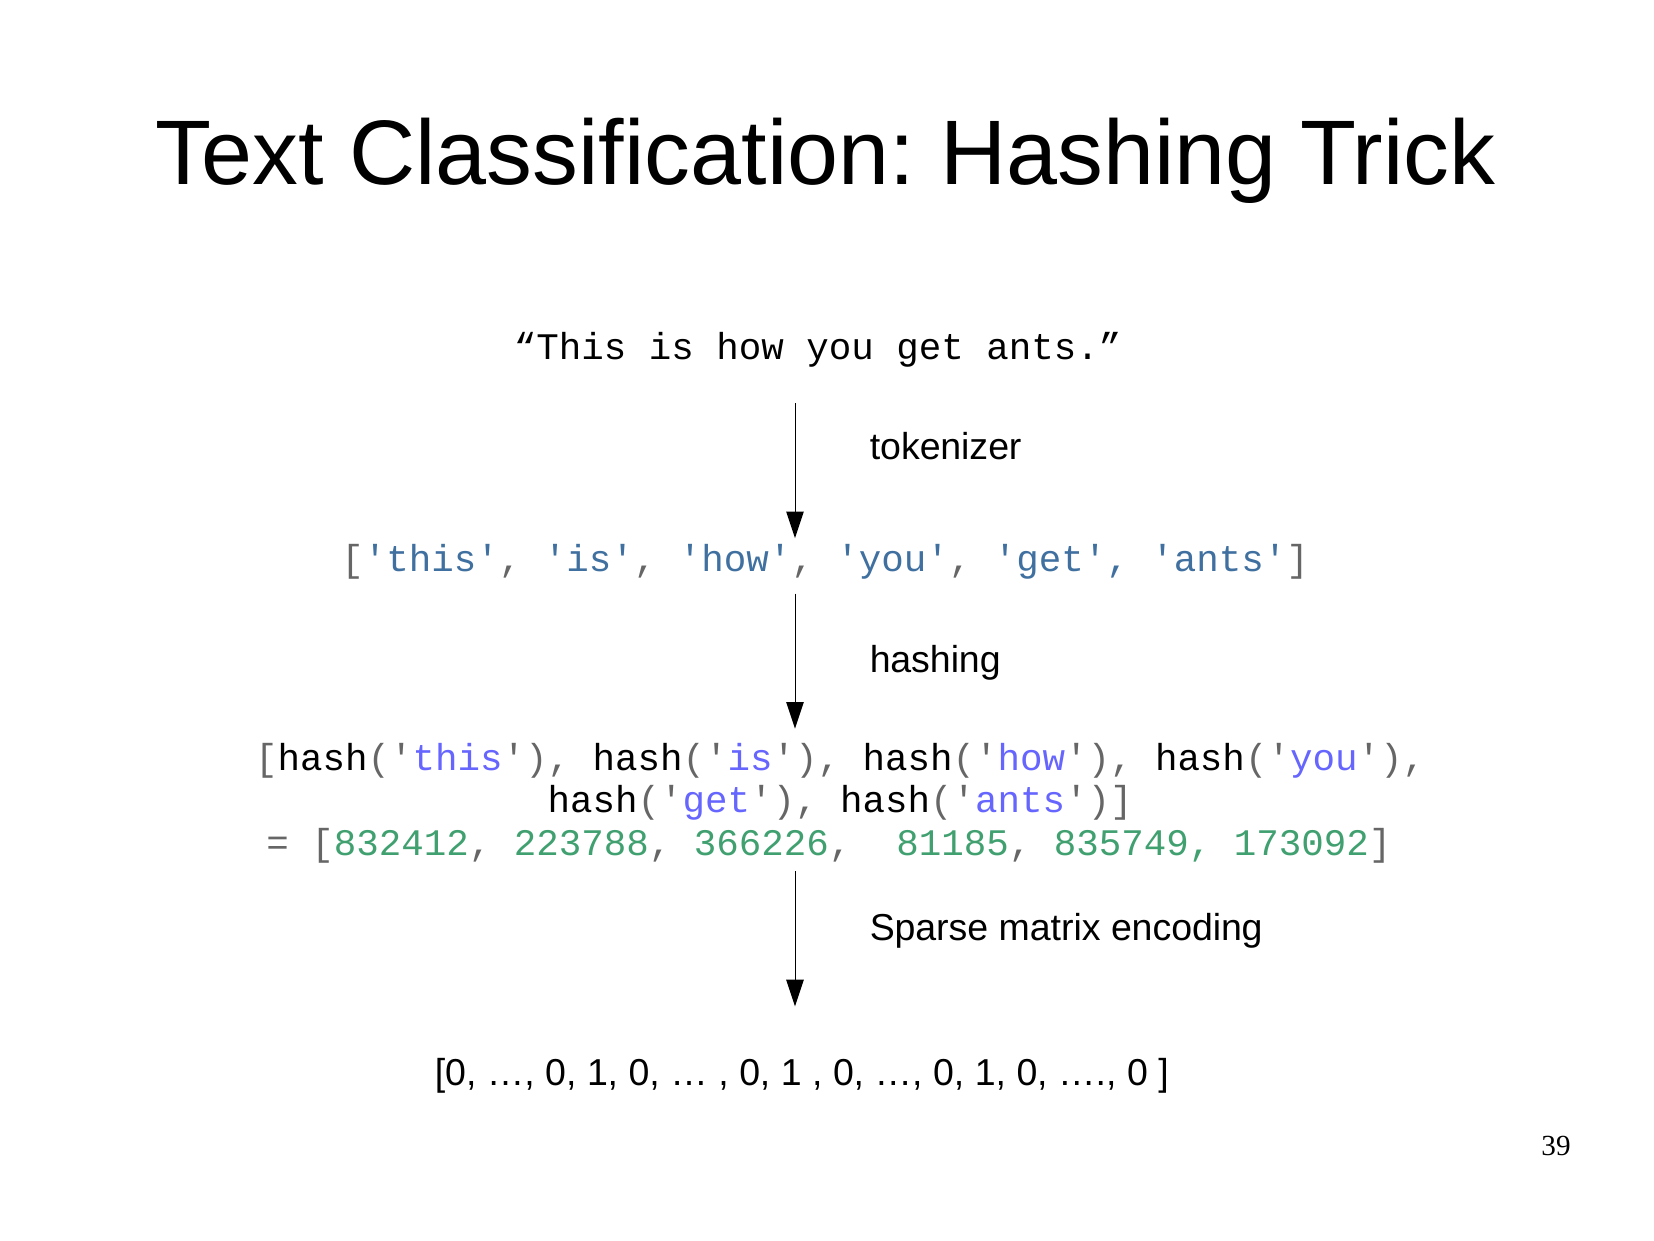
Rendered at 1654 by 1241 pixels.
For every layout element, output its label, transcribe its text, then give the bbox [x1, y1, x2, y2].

text_box [0, …, 0, 1, 0, … , 0, 1 , 0, …, 0, 1, 0, …., 0 ] [420, 1044, 1186, 1102]
text_box Sparse matrix encoding [855, 911, 1321, 956]
title Text Classification: Hashing Trick [82, 49, 1571, 257]
text_box ['this', 'is', 'how', 'you', 'get', 'ants'] [315, 540, 1336, 584]
text_box “This is how you get ants.” [465, 328, 1171, 372]
text_box tokenizer [855, 418, 1111, 476]
text_box hashing [855, 630, 1561, 730]
text_box [hash('this'), hash('is'), hash('how'), hash('you'), hash('get'), hash('ants')] = [832412, 223788, 366226, 81185, 835749, 173092] [150, 739, 1531, 911]
